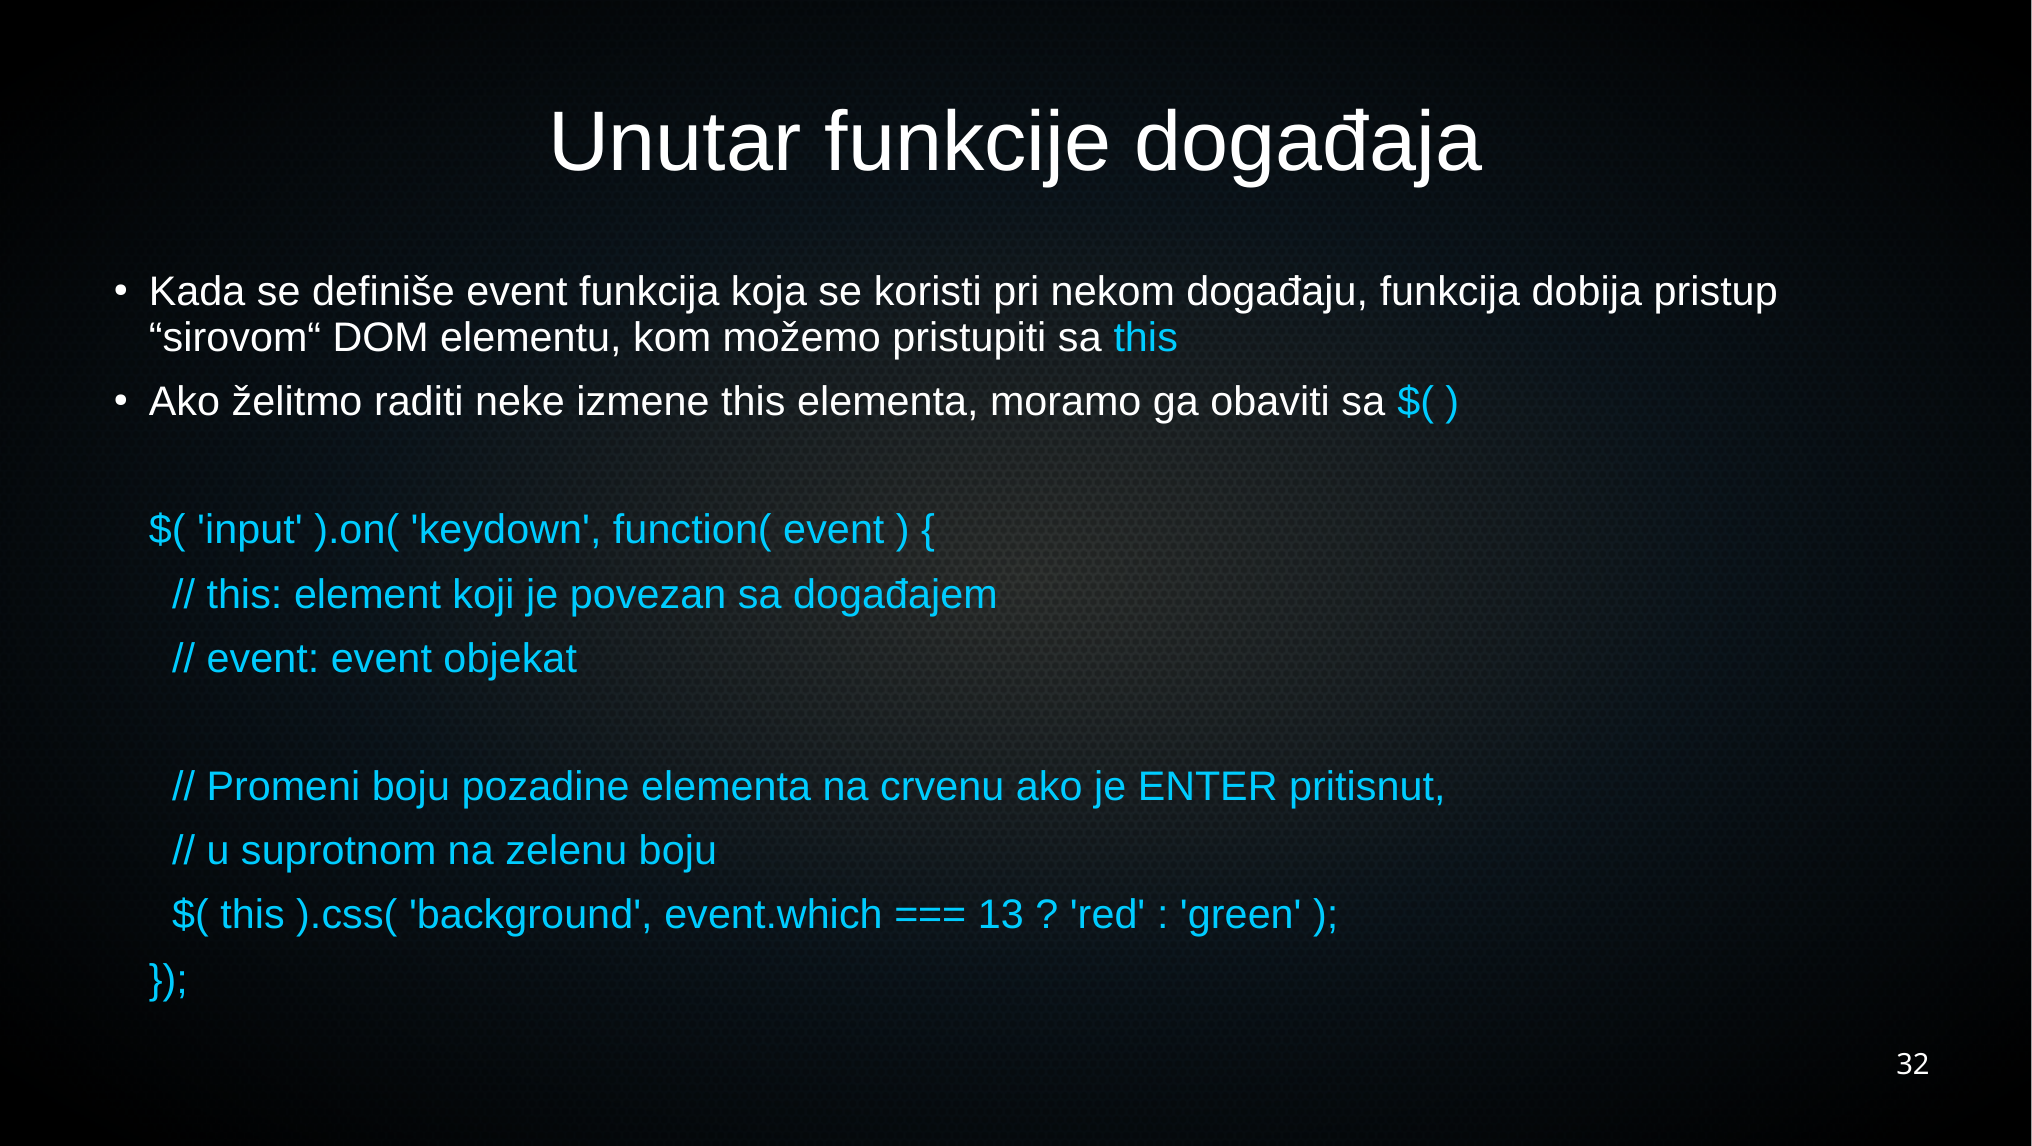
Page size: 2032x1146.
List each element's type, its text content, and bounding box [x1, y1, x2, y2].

picture [0, 0, 2032, 1146]
title Unutar funkcije događaja [101, 45, 1930, 237]
list Kada se definiše event funkcija koja se koristi pri nekom događaju, funkcija dobija pristup “sirovom“ DOM elementu, kom možemo pristupiti sa this Ako želitmo raditi neke izmene this elementa, moramo ga obaviti sa $( ) $( 'input' ).on( 'keydown', function( event ) { // this: element koji je povezan sa događajem // event: event objekat // Promeni boju pozadine elementa na crvenu ako je ENTER pritisnut, // u suprotnom na zelenu boju $( this ).css( 'background', event.which === 13 ? 'red' : 'green' ); }); [101, 268, 1890, 1004]
